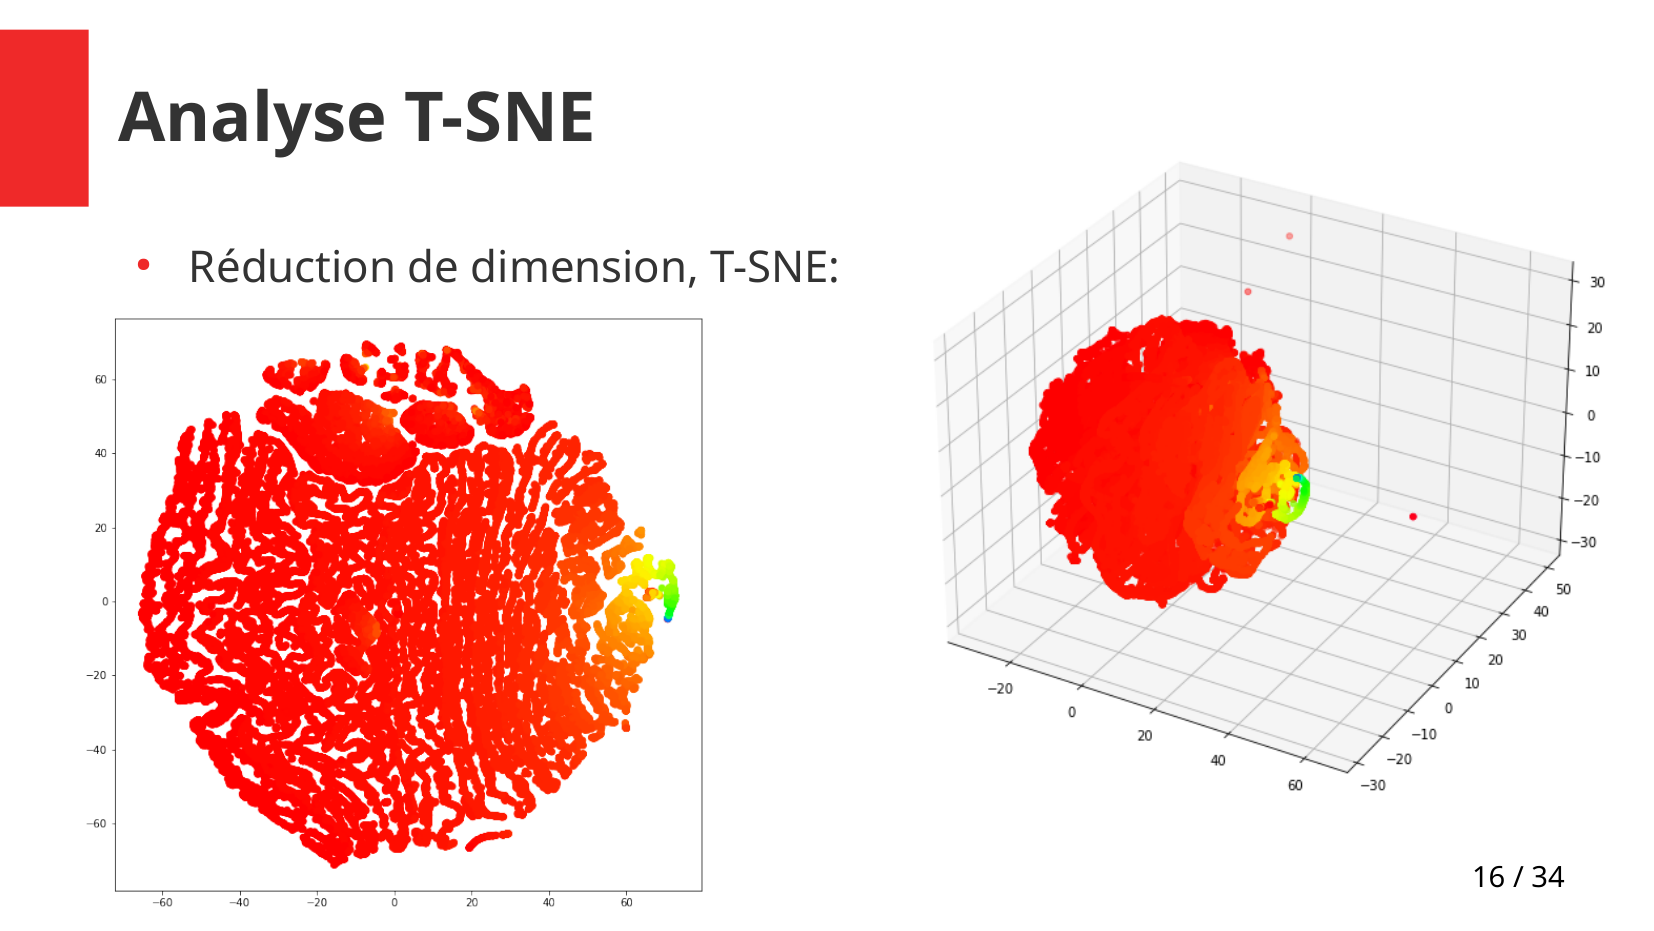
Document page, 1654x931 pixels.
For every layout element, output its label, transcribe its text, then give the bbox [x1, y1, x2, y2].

title Analyse T-SNE [118, 37, 1571, 193]
picture [885, 98, 1615, 827]
list Réduction de dimension, T-SNE: [118, 236, 1536, 857]
picture [78, 311, 709, 916]
